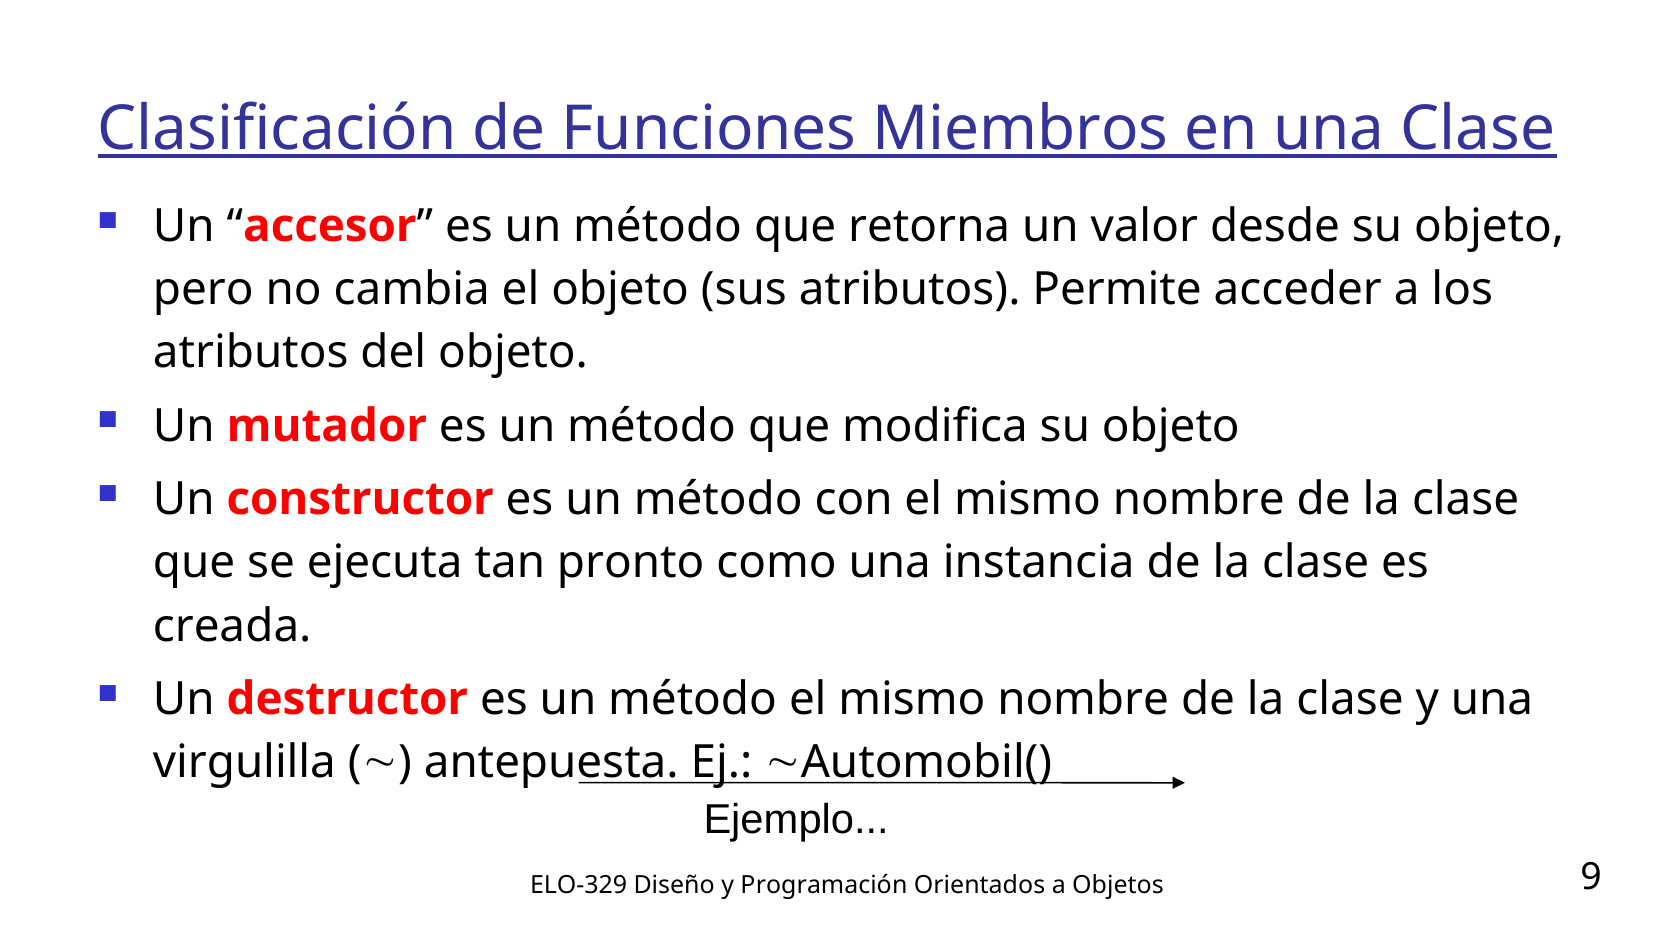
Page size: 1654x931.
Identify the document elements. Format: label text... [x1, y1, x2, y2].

list Un “accesor” es un método que retorna un valor desde su objeto, pero no cambia el objeto (sus atributos). Permite acceder a los atributos del objeto. Un mutador es un método que modifica su objeto Un constructor es un método con el mismo nombre de la clase que se ejecuta tan pronto como una instancia de la clase es creada. Un destructor es un método el mismo nombre de la clase y una virgulilla () antepuesta. Ej.: Automobil()‏ [82, 184, 1612, 863]
title Clasificación de Funciones Miembros en una Clase [82, 25, 1654, 175]
